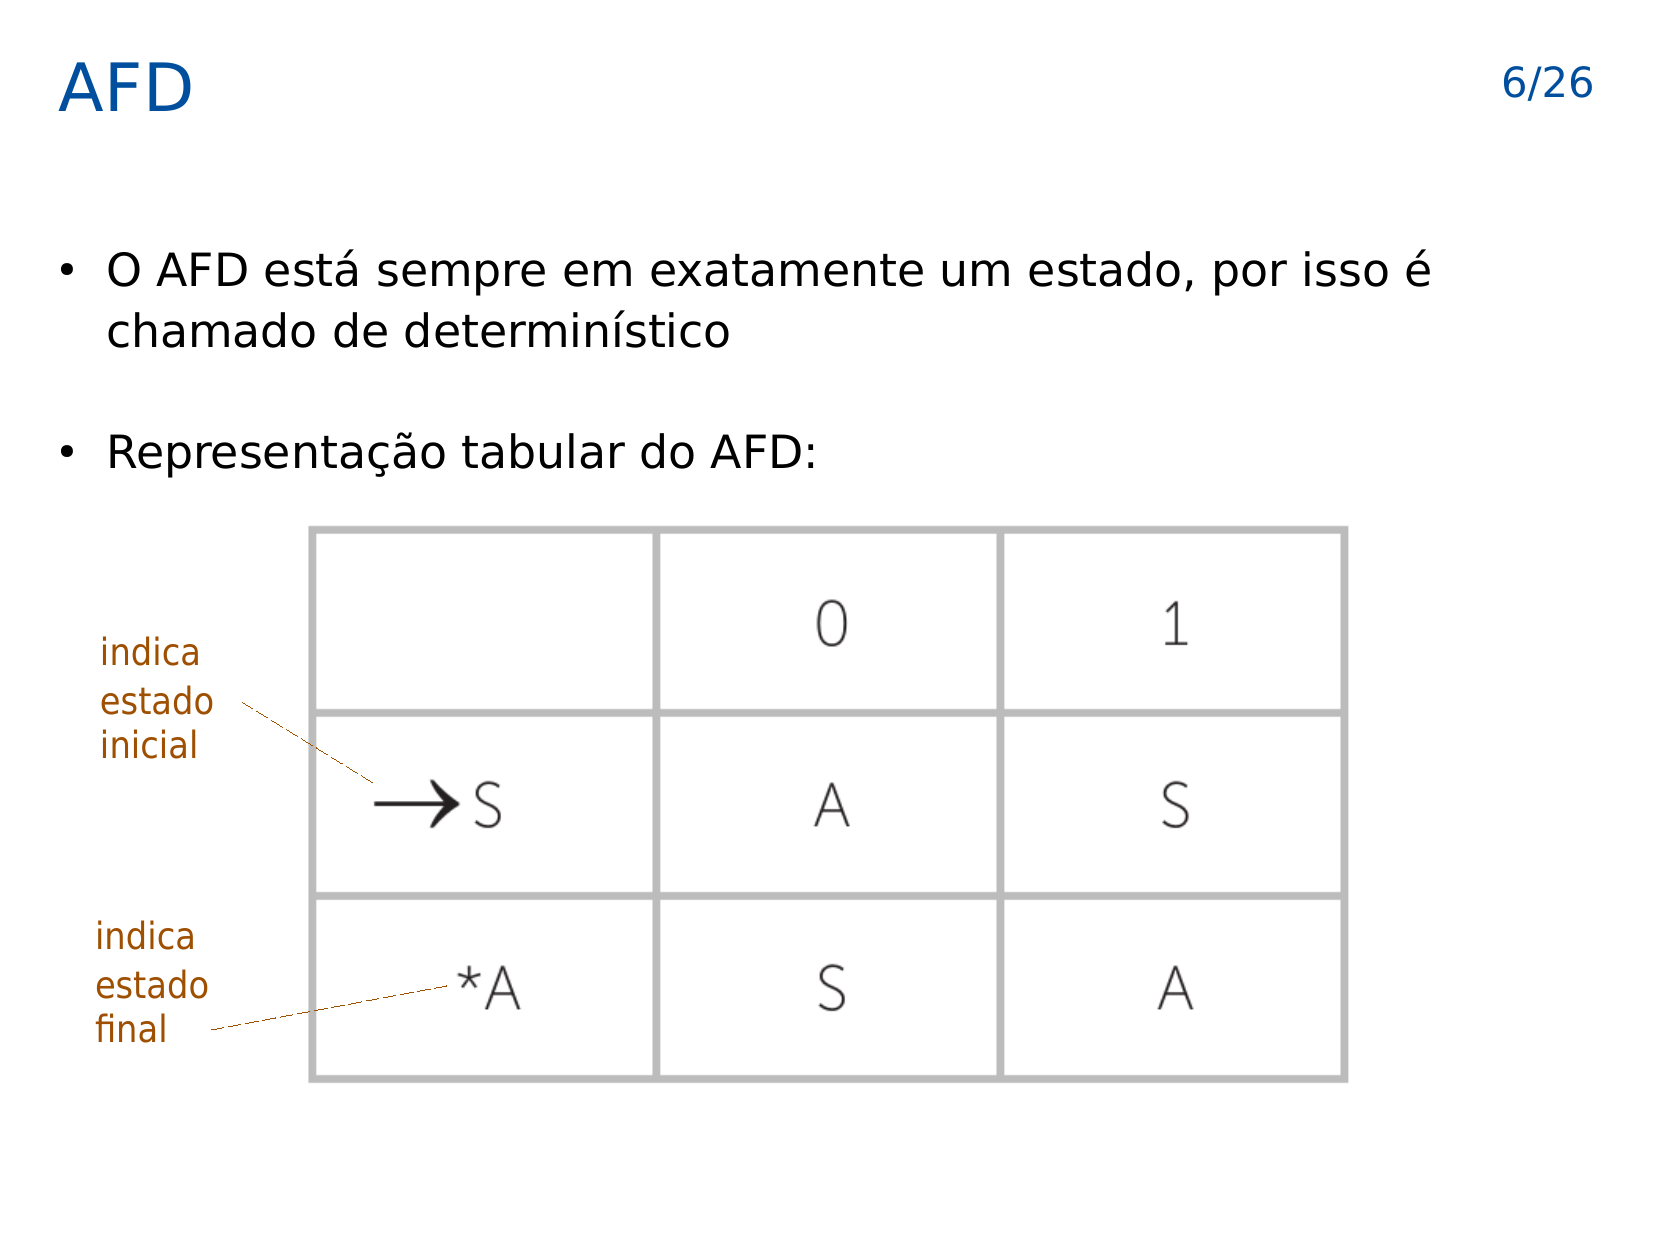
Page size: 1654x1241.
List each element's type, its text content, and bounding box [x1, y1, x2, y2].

picture [304, 520, 1358, 1091]
list O AFD está sempre em exatamente um estado, por isso é chamado de determinístico Representação tabular do AFD: [59, 236, 1595, 1211]
title AFD [59, 29, 1625, 148]
text_box indica estado final [80, 907, 237, 1068]
text_box indica estado inicial [85, 623, 242, 784]
